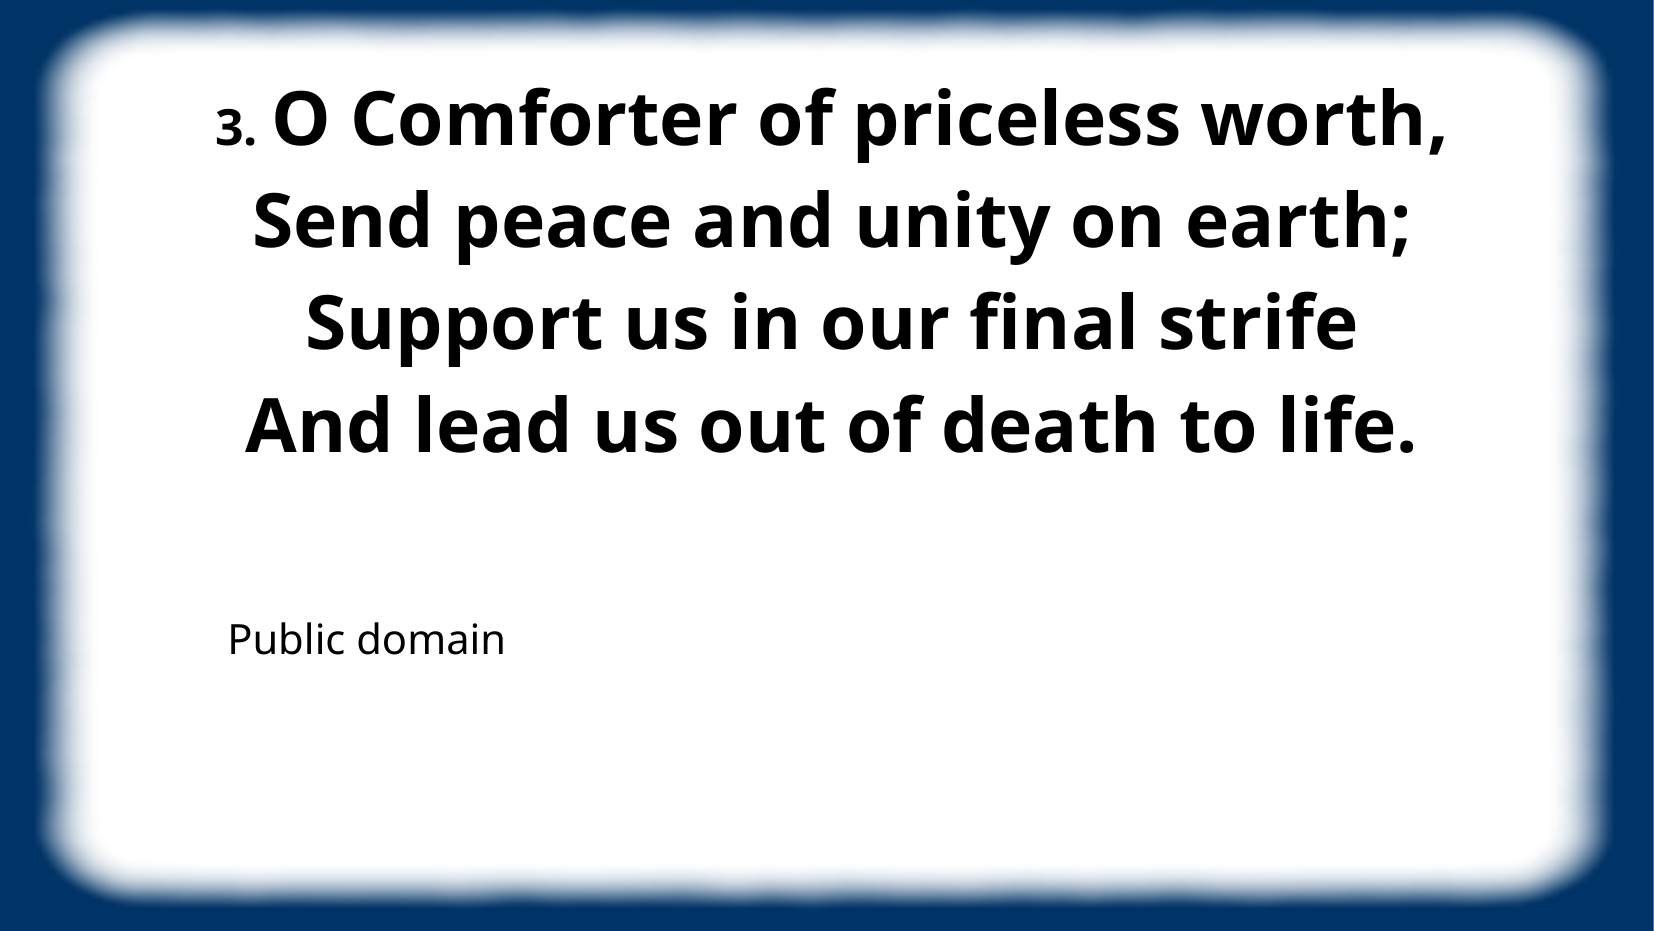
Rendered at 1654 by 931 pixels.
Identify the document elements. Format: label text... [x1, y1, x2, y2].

text_box 3. O Comforter of priceless worth, Send peace and unity on earth; Support us in our final strife And lead us out of death to life. Public domain [105, 57, 1561, 661]
picture [0, 0, 1654, 931]
